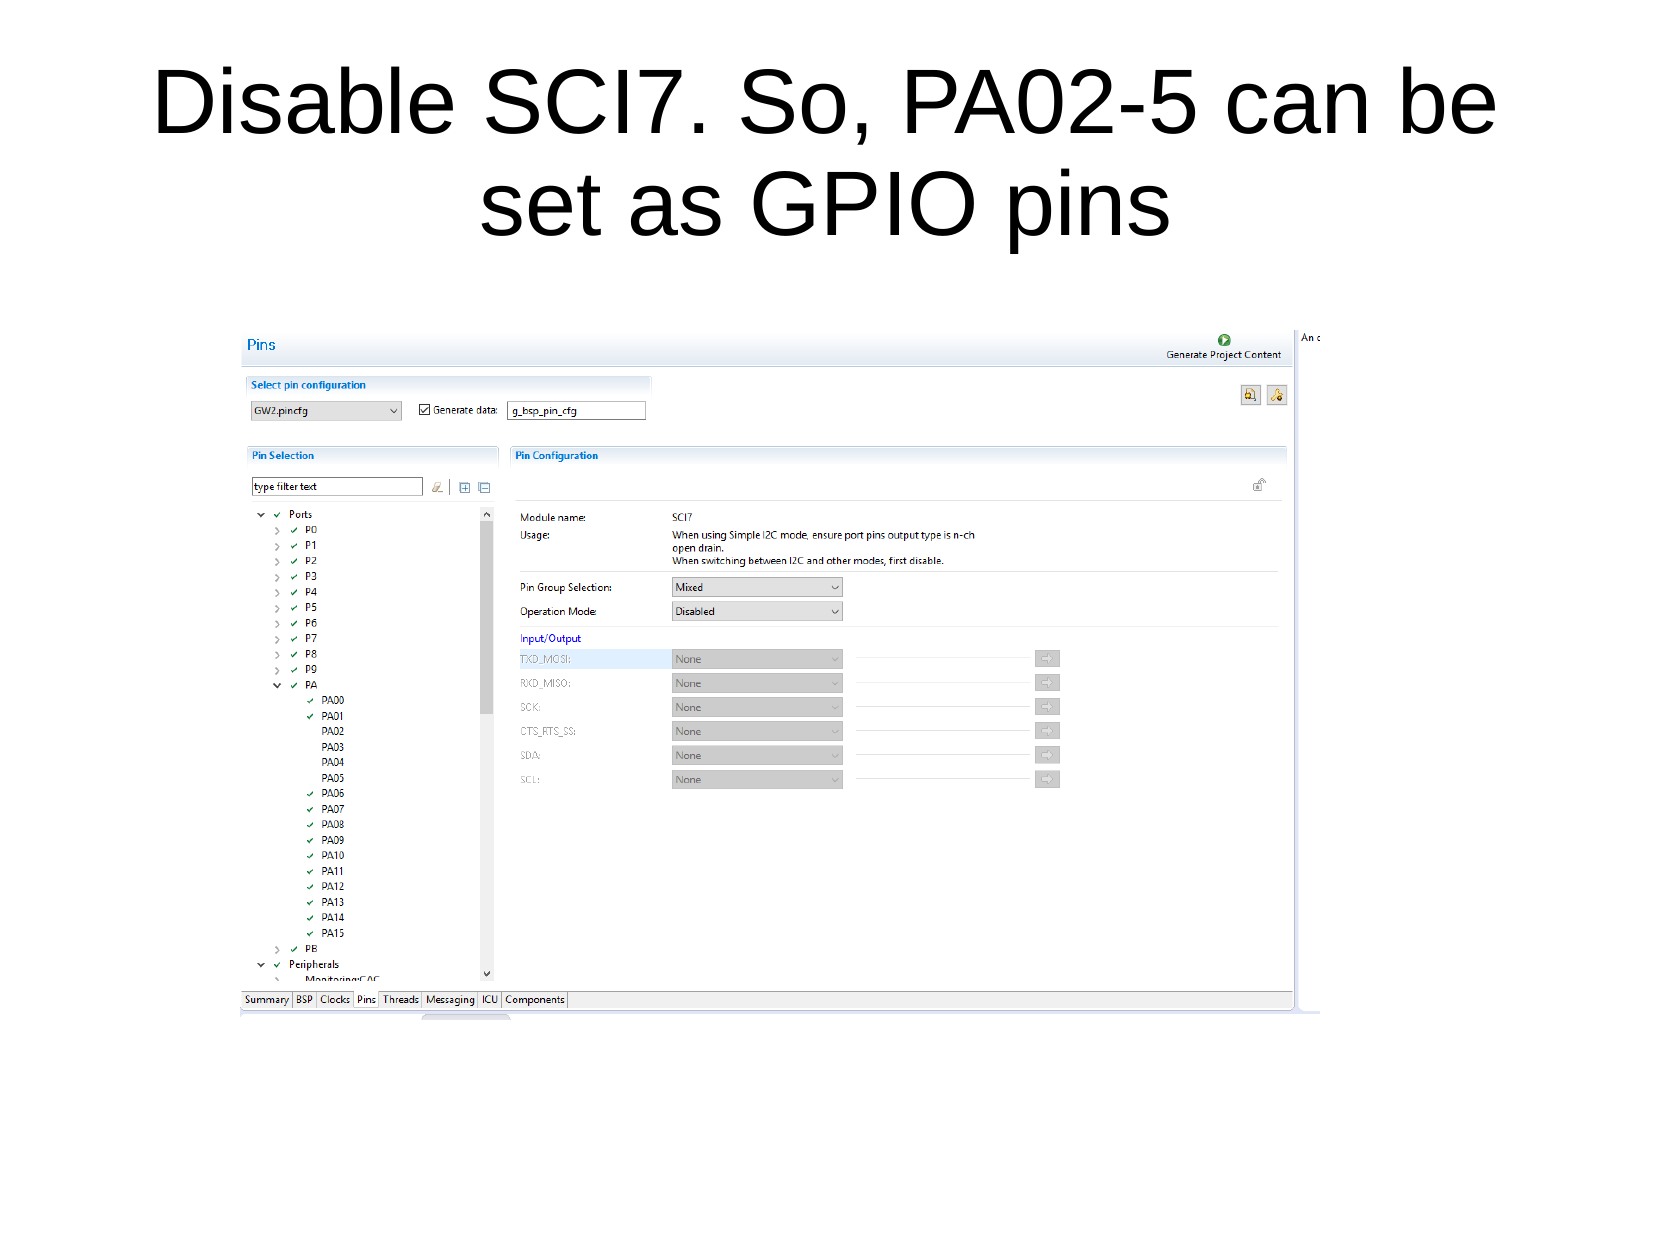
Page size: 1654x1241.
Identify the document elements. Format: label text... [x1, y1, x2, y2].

title Disable SCI7. So, PA02-5 can be set as GPIO pins [82, 49, 1571, 257]
picture [240, 330, 1320, 1020]
